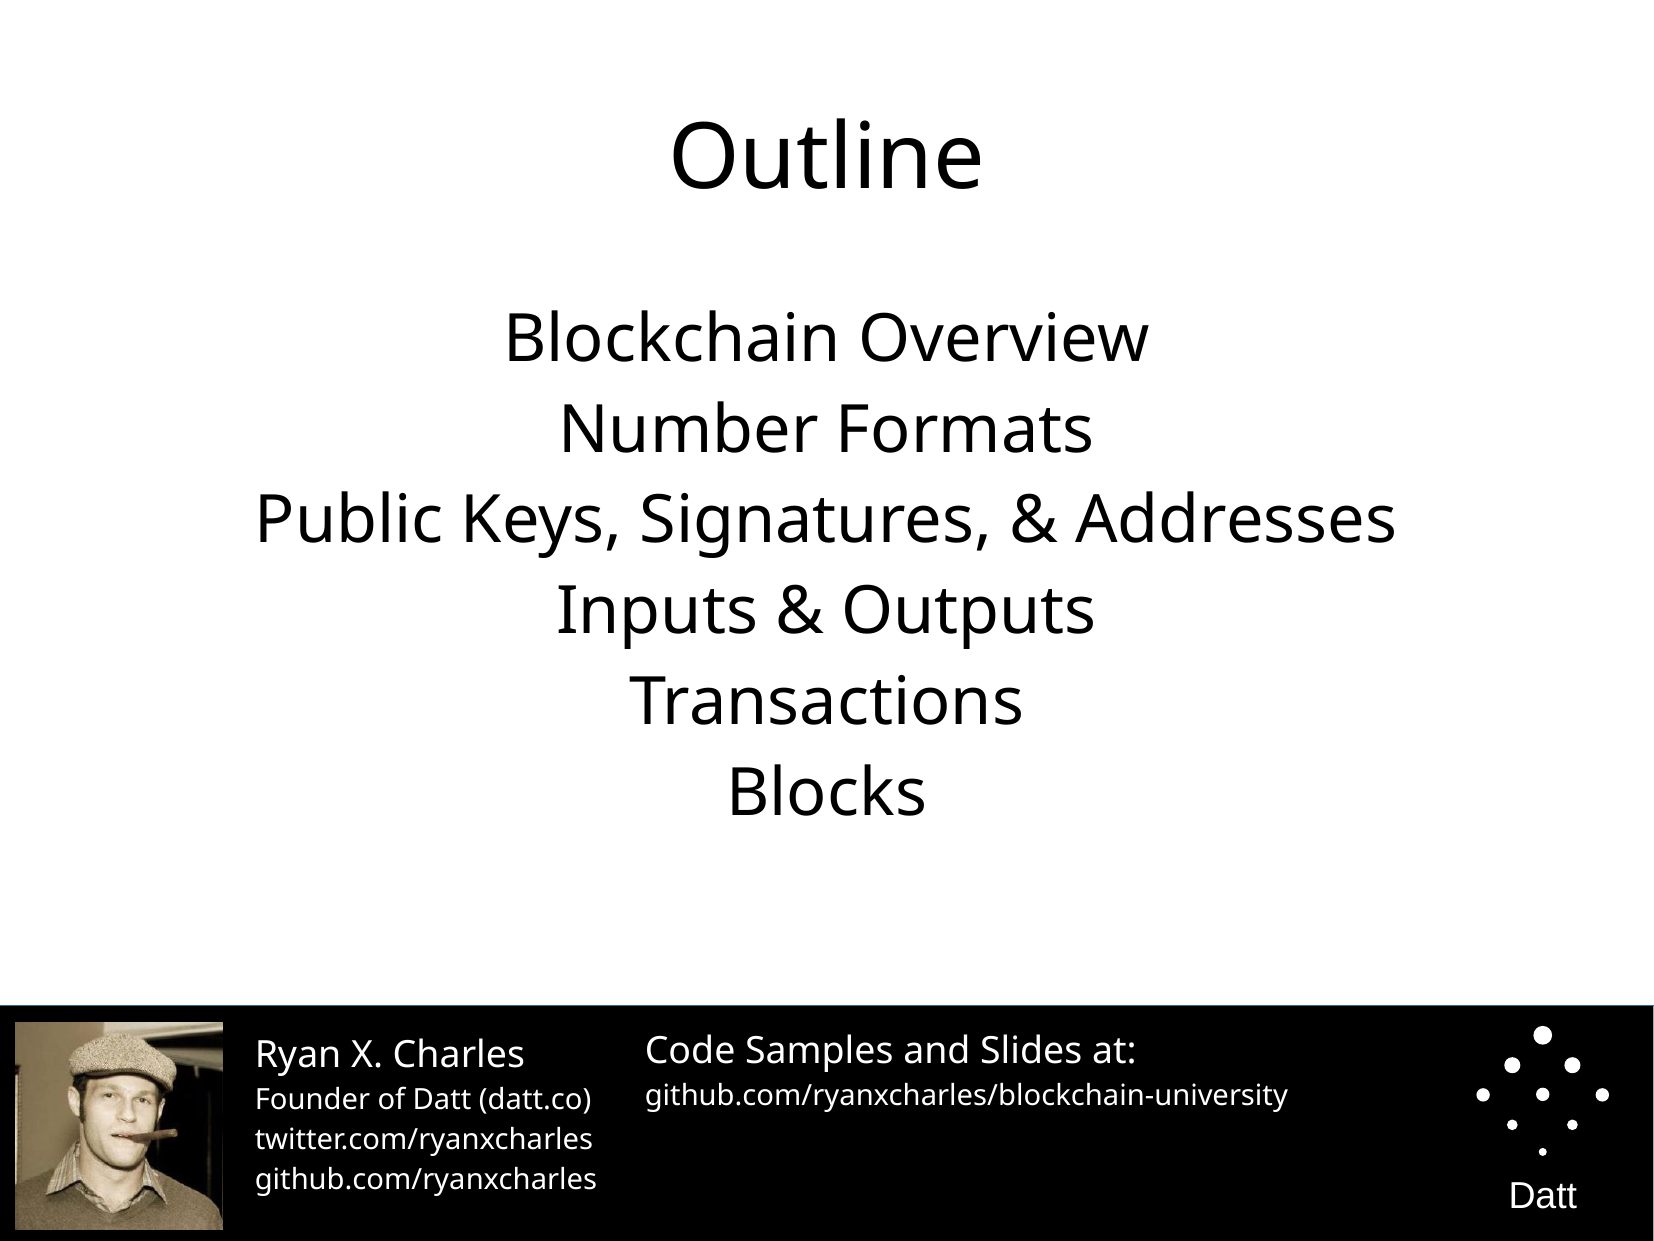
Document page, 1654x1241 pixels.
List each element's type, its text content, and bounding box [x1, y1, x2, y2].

picture [15, 1022, 223, 1231]
text_box Datt [1452, 1167, 1633, 1241]
subtitle Blockchain Overview Number Formats Public Keys, Signatures, & Addresses Inputs & Outputs Transactions Blocks [82, 290, 1571, 991]
text_box Ryan X. Charles Founder of Datt (datt.co) twitter.com/ryanxcharles github.com/ryanxcharles [240, 1020, 976, 1241]
text_box Code Samples and Slides at: github.com/ryanxcharles/blockchain-university [630, 1015, 1403, 1156]
title Outline [82, 49, 1571, 257]
text_box [0, 1005, 1654, 1241]
picture [1475, 1023, 1611, 1159]
